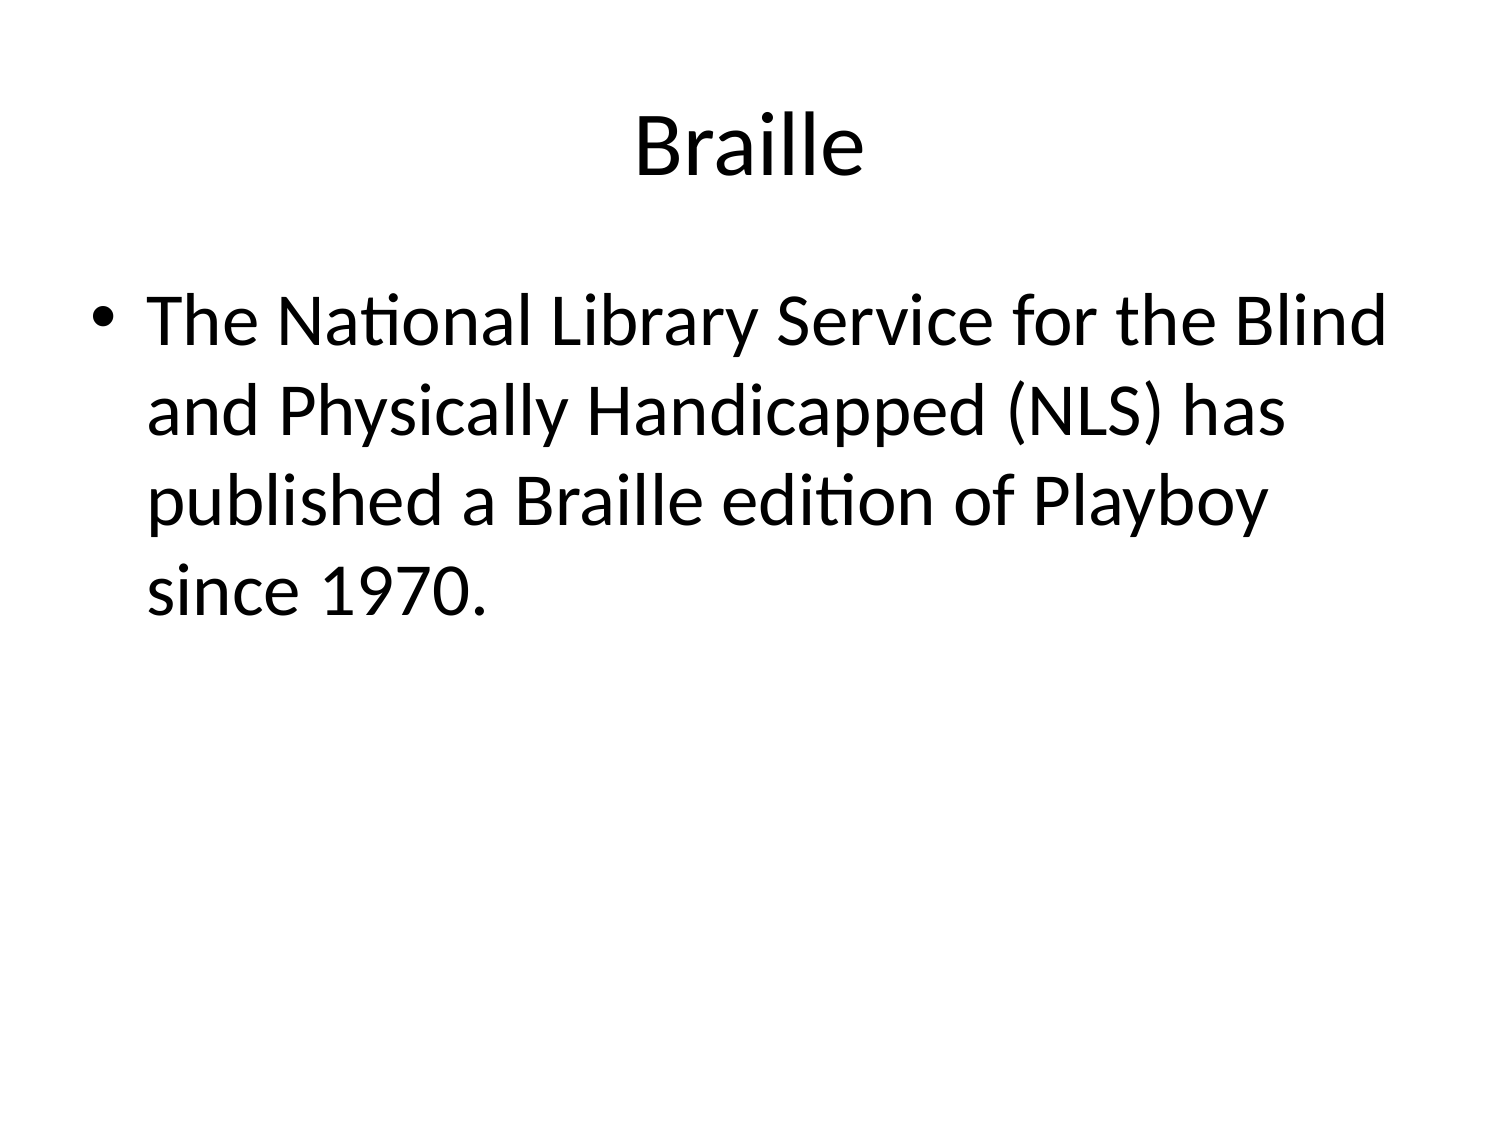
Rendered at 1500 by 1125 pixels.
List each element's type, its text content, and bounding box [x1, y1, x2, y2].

title Braille [75, 45, 1425, 233]
list The National Library Service for the Blind and Physically Handicapped (NLS) has published a Braille edition of Playboy since 1970. [75, 262, 1425, 1005]
